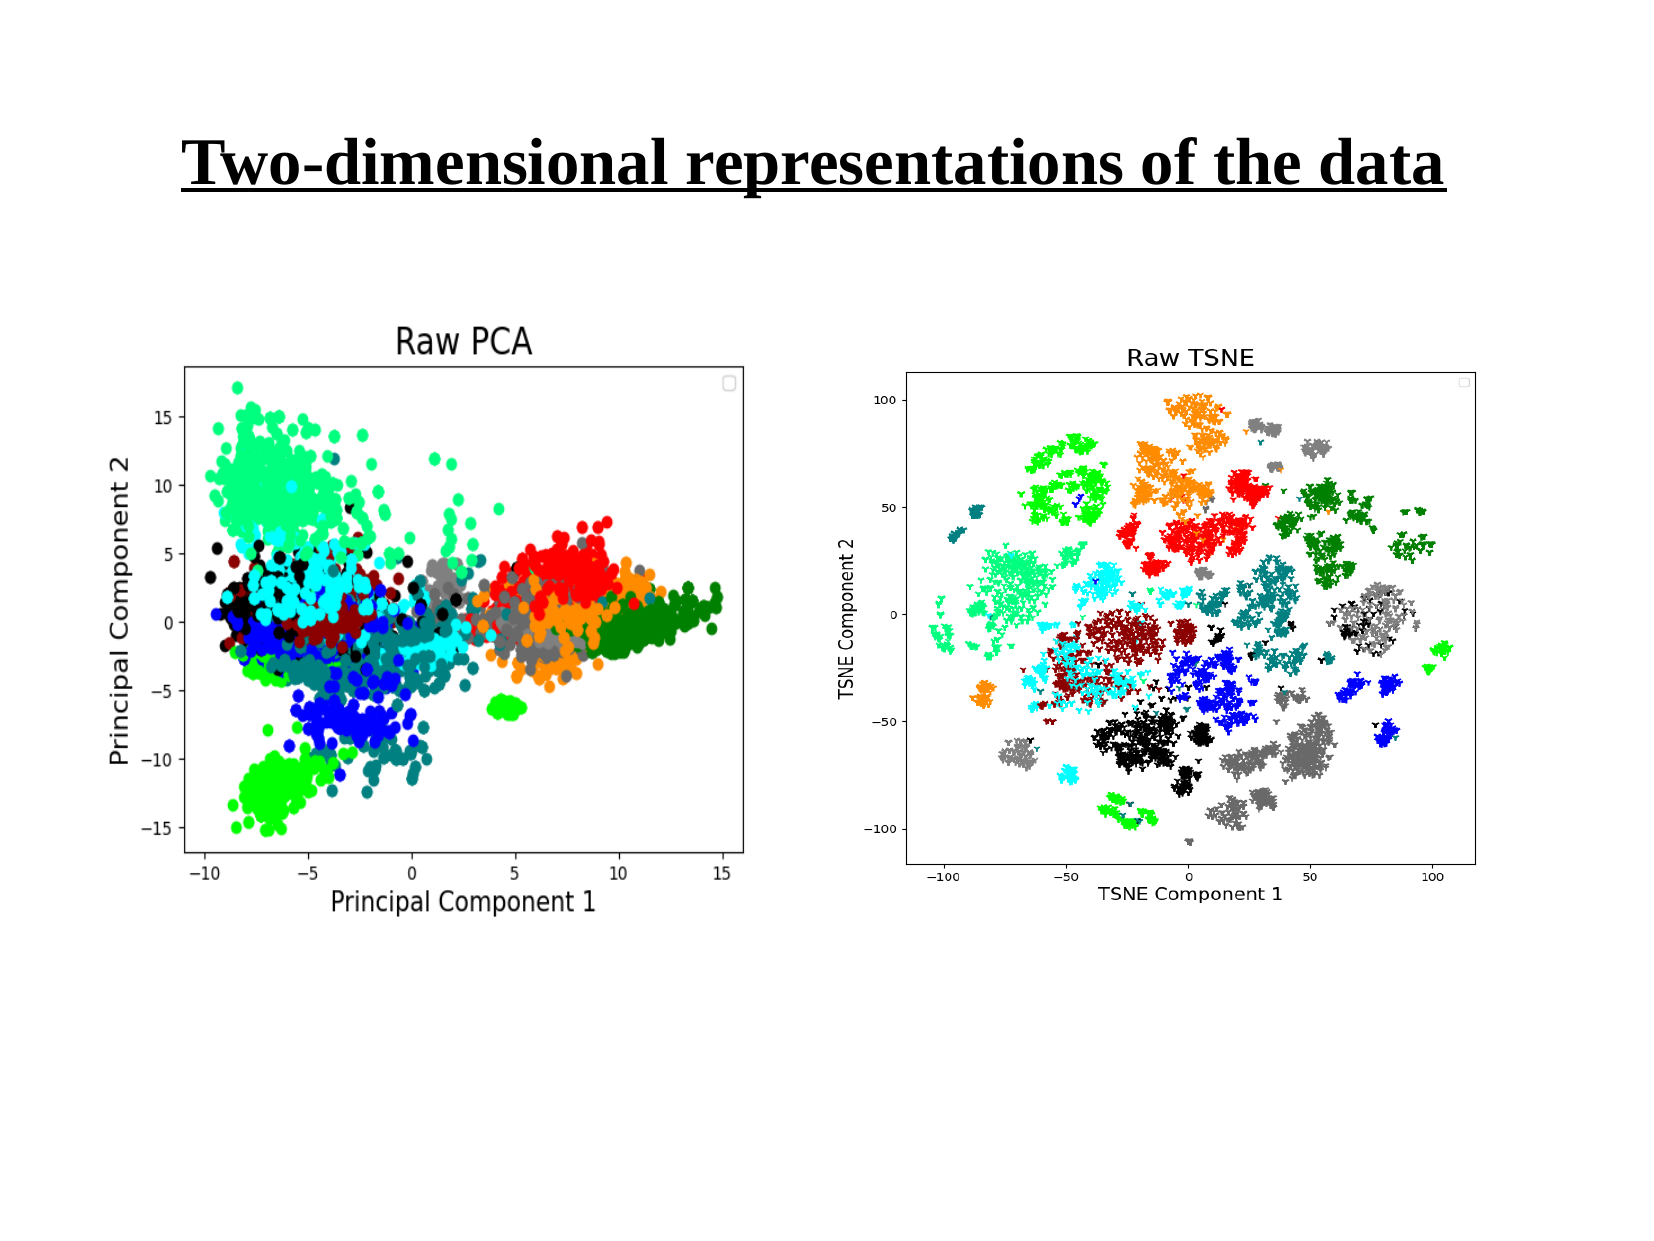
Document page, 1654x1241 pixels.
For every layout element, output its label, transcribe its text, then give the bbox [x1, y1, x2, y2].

title Two-dimensional representations of the data [82, 49, 1571, 257]
picture [94, 290, 1548, 934]
